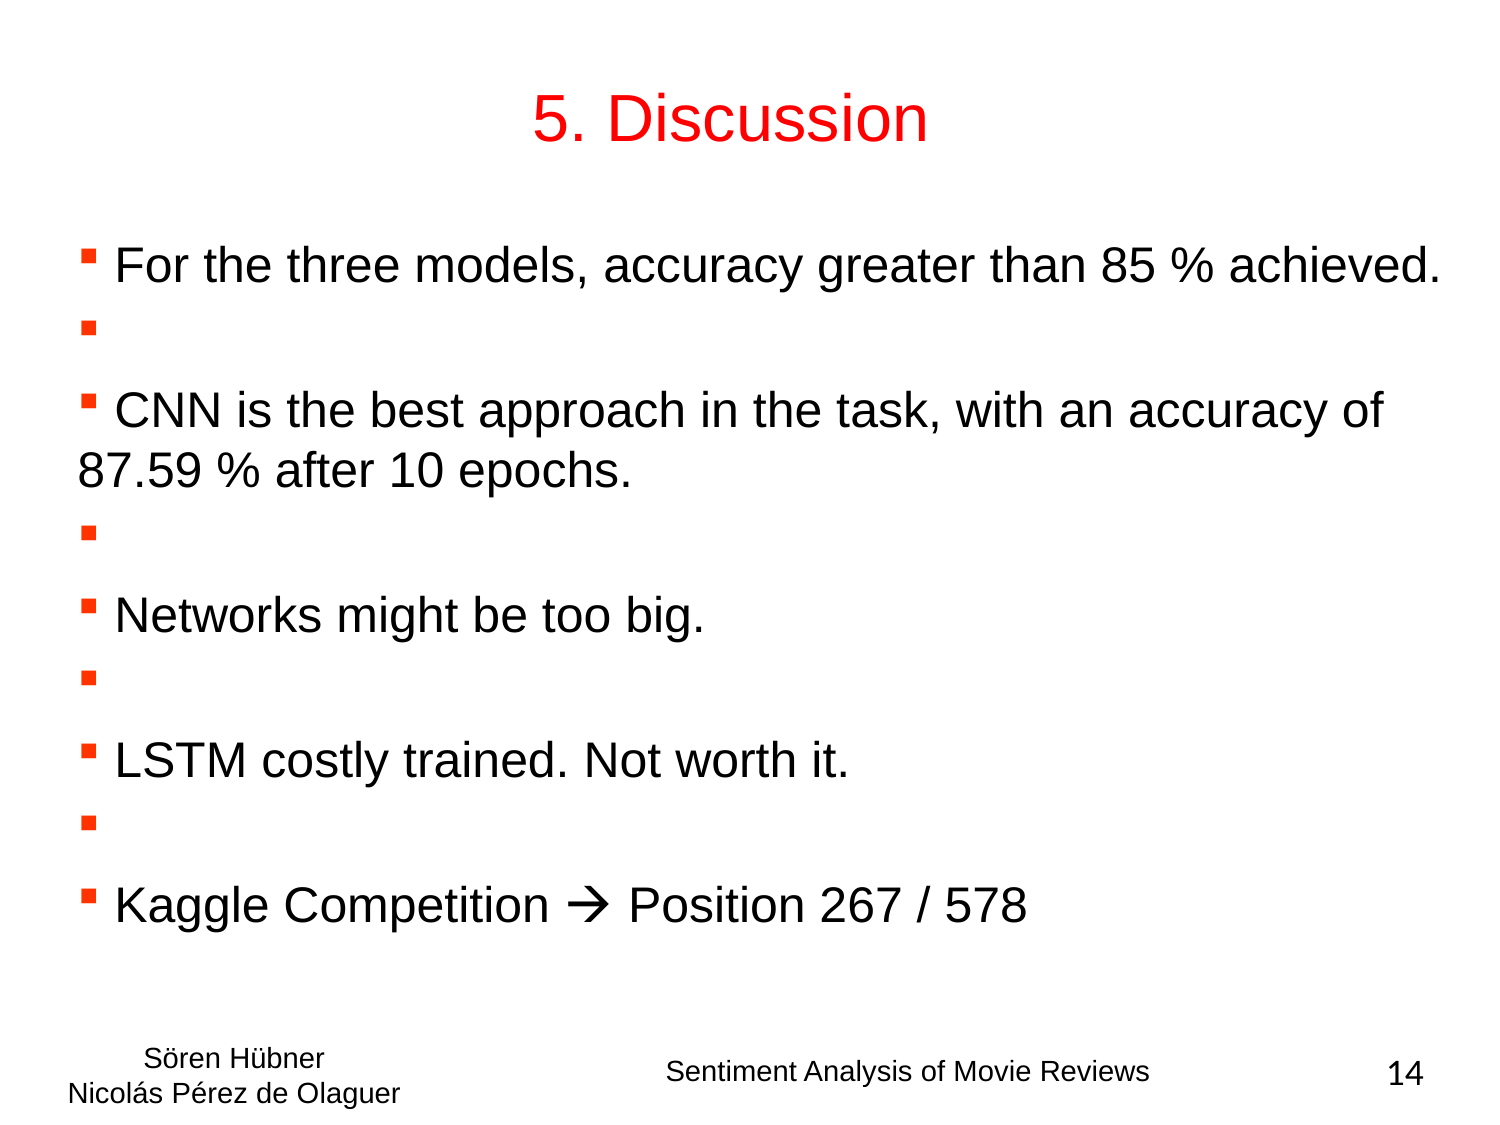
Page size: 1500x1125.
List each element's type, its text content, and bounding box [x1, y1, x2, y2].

title 5. Discussion [24, 24, 1438, 163]
text_box Sentiment Analysis of Movie Reviews [468, 1031, 1348, 1110]
list For the three models, accuracy greater than 85 % achieved. CNN is the best approach in the task, with an accuracy of 87.59 % after 10 epochs. Networks might be too big. LSTM costly trained. Not worth it. Kaggle Competition  Position 267 / 578 [62, 224, 1475, 1025]
text_box 14 [1371, 1031, 1481, 1110]
text_box Sören Hübner Nicolás Pérez de Olaguer [23, 1031, 446, 1110]
